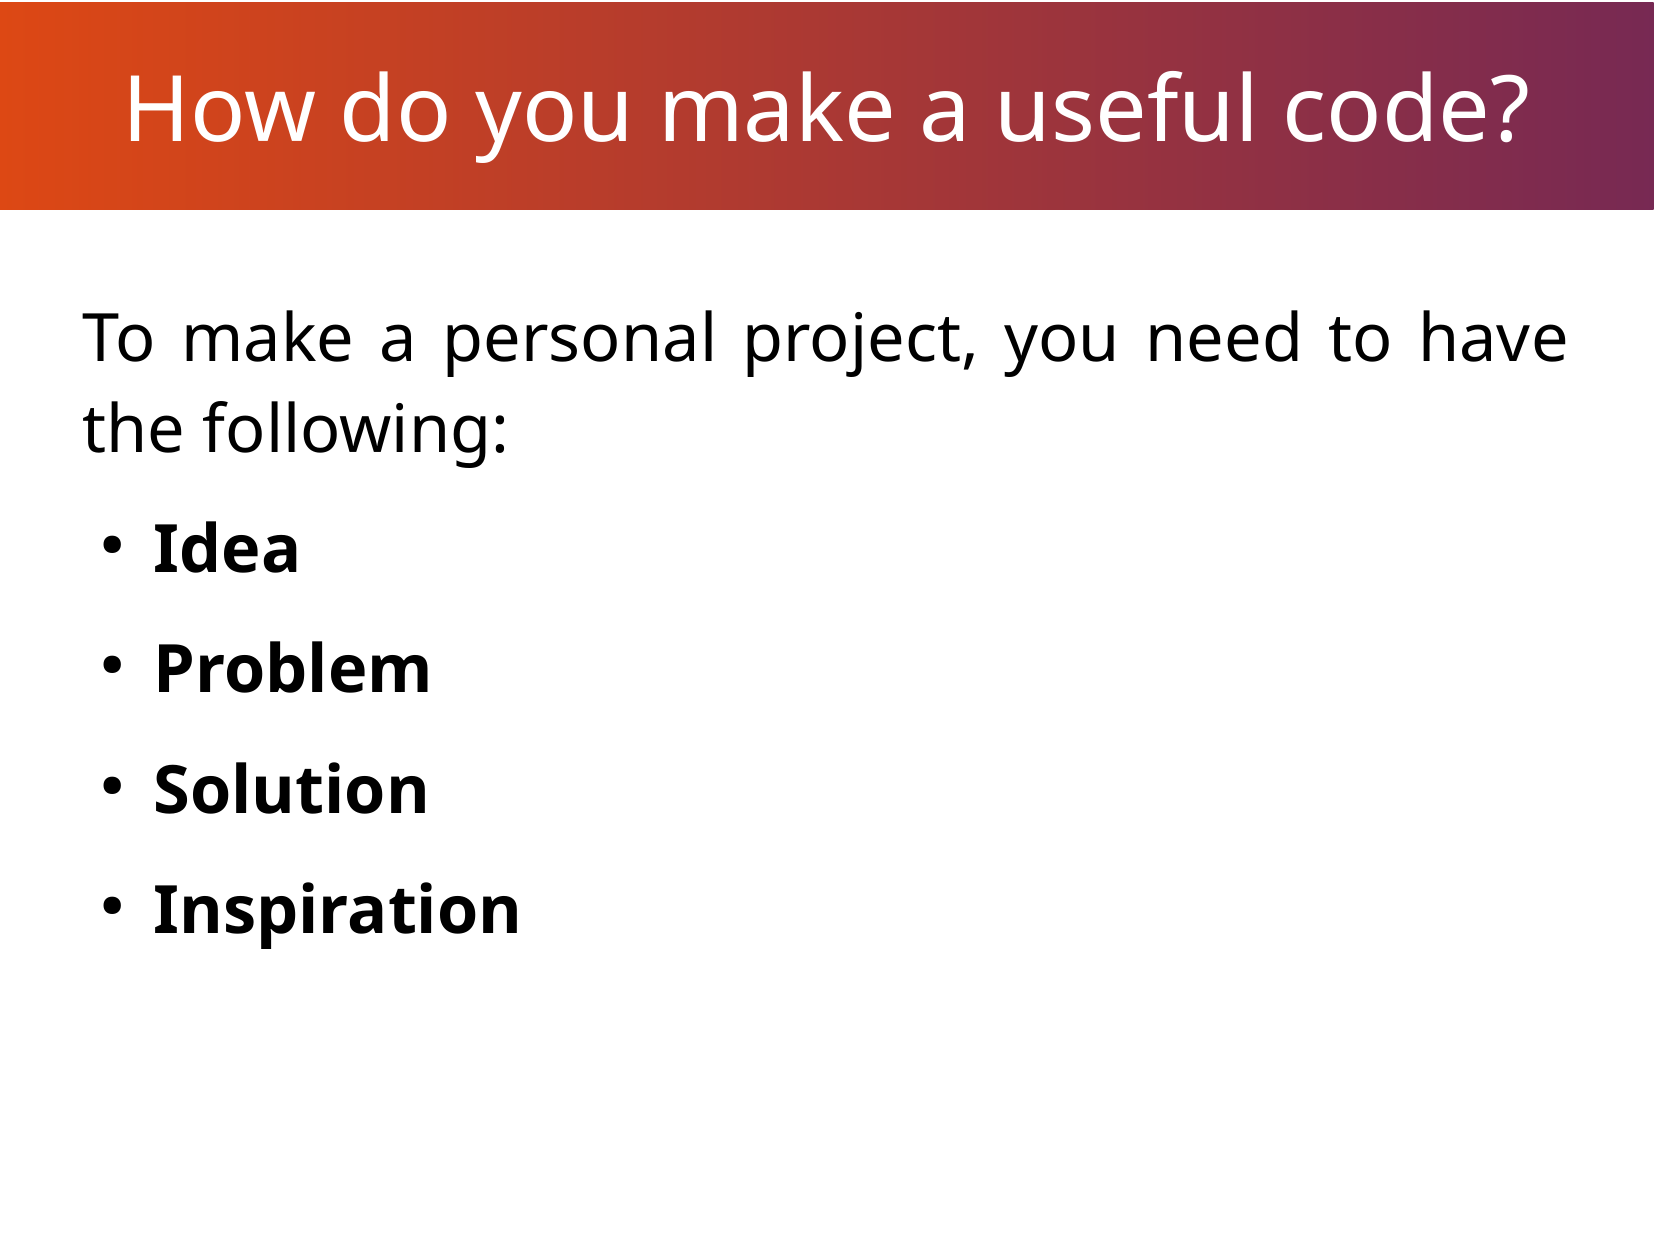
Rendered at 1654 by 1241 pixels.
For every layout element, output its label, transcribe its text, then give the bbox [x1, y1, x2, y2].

title How do you make a useful code? [0, 2, 1654, 210]
list To make a personal project, you need to have the following: Idea Problem Solution Inspiration [82, 290, 1571, 1010]
